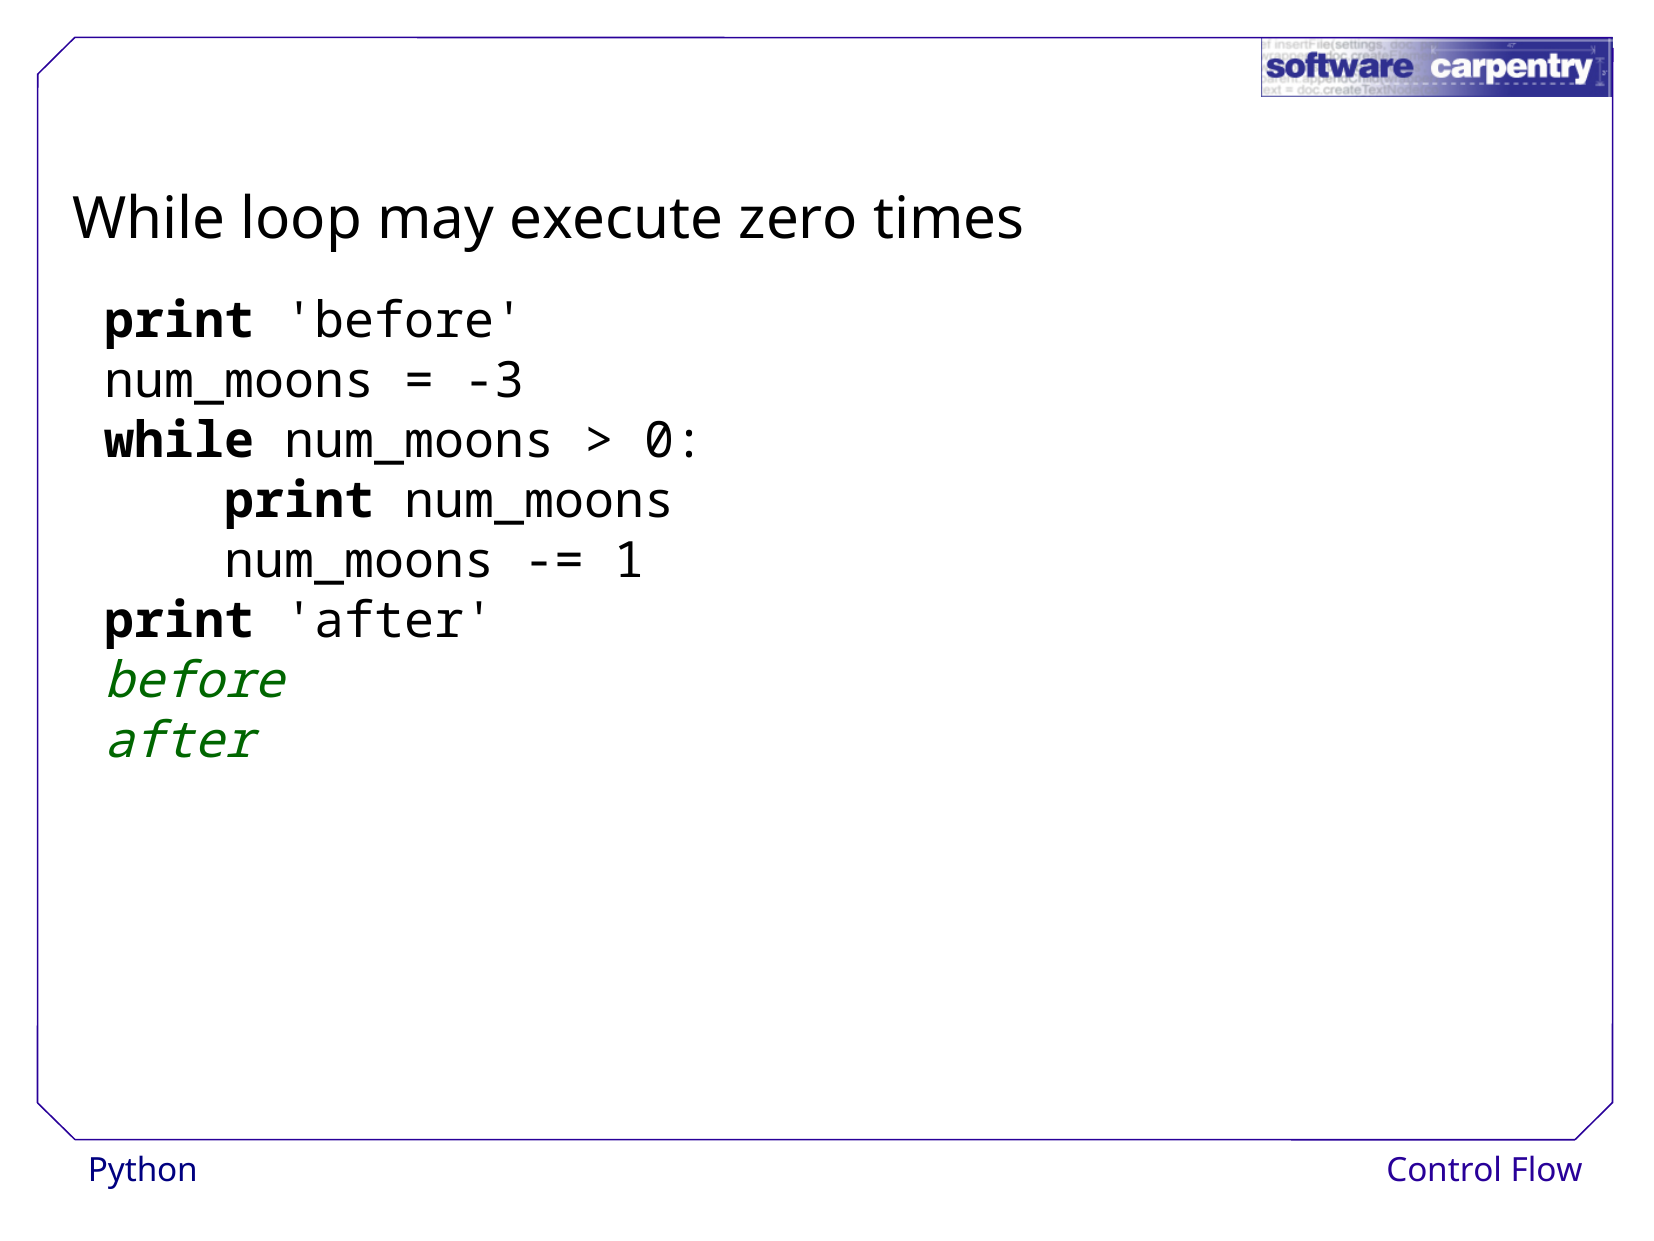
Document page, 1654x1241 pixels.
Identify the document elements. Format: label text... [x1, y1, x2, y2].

picture [1261, 39, 1613, 97]
text_box print 'before' num_moons = -3 while num_moons > 0: print num_moons num_moons -= 1 print 'after' before after [89, 279, 1512, 791]
text_box While loop may execute zero times [57, 138, 1190, 259]
